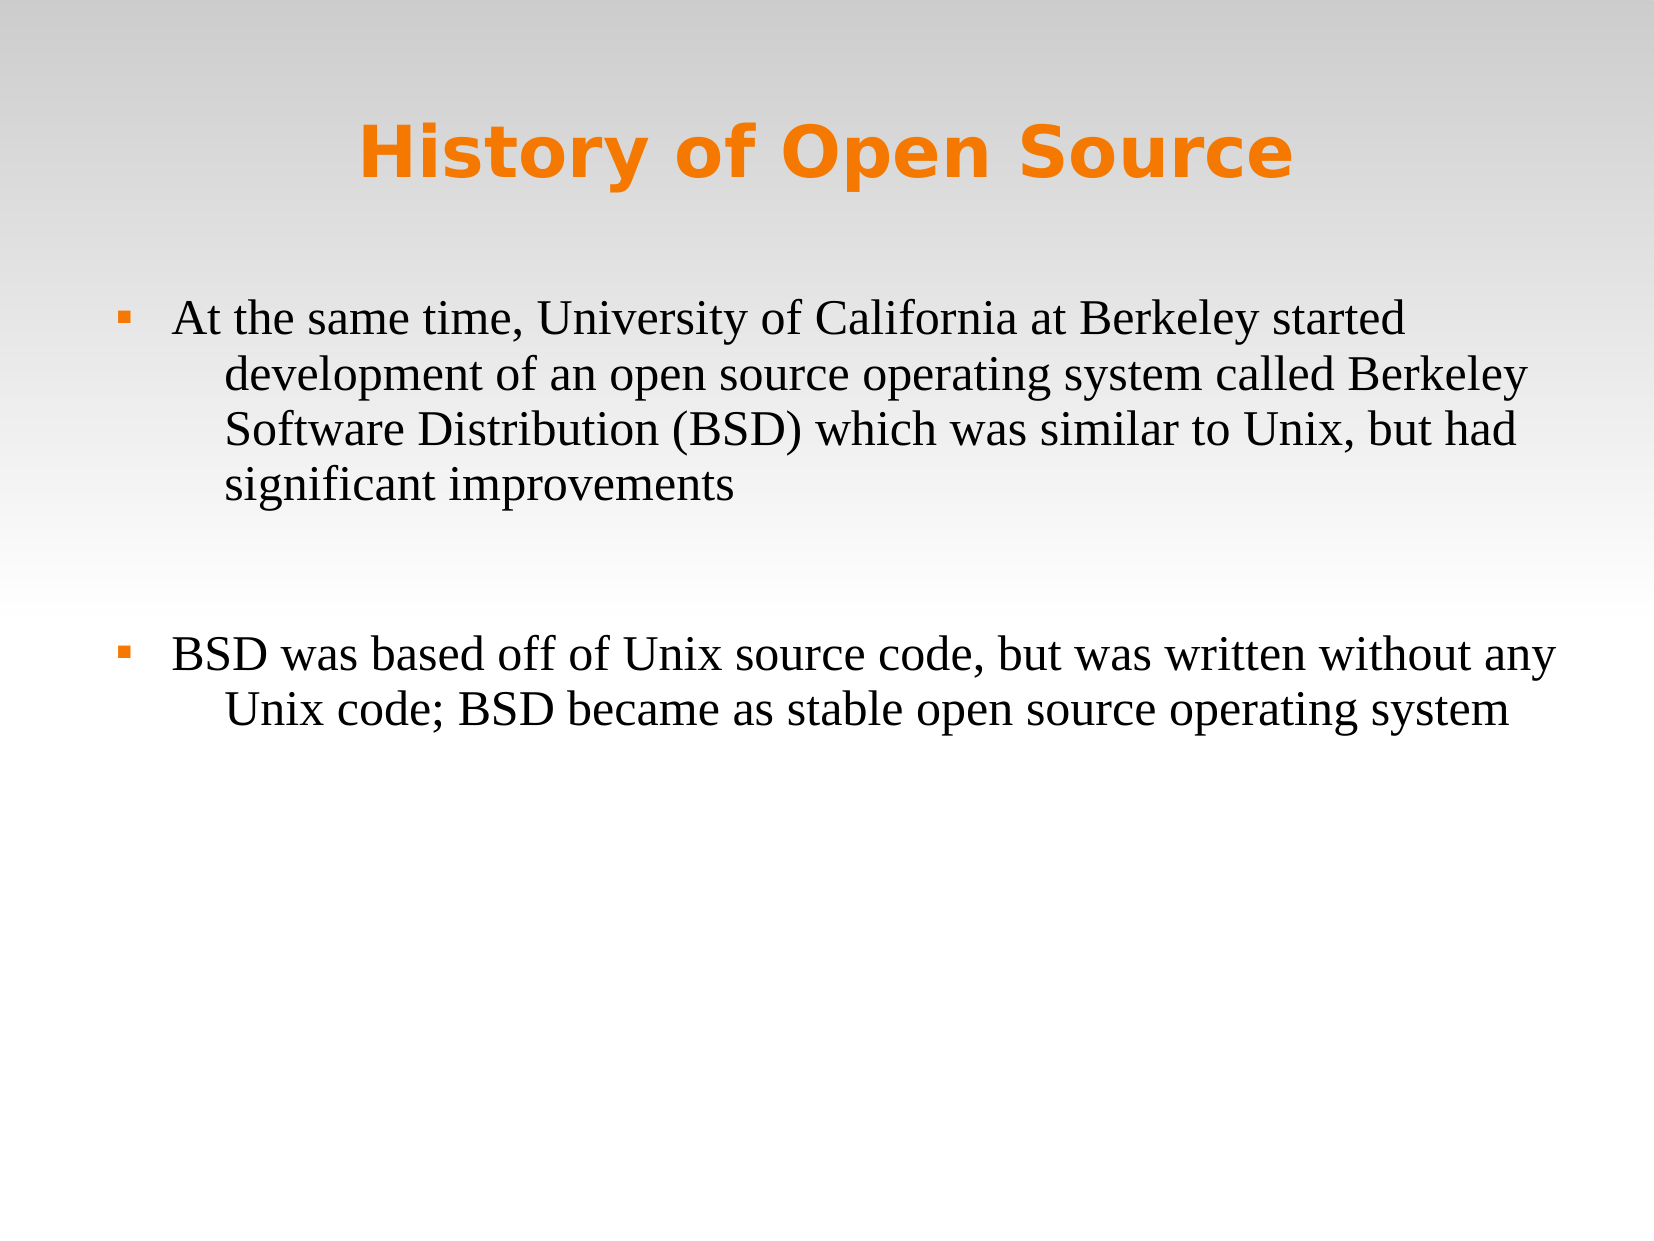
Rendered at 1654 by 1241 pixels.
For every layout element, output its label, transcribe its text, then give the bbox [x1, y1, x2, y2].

title History of Open Source [82, 49, 1571, 257]
list At the same time, University of California at Berkeley started development of an open source operating system called Berkeley Software Distribution (BSD) which was similar to Unix, but had significant improvements BSD was based off of Unix source code, but was written without any Unix code; BSD became as stable open source operating system [82, 290, 1571, 1109]
